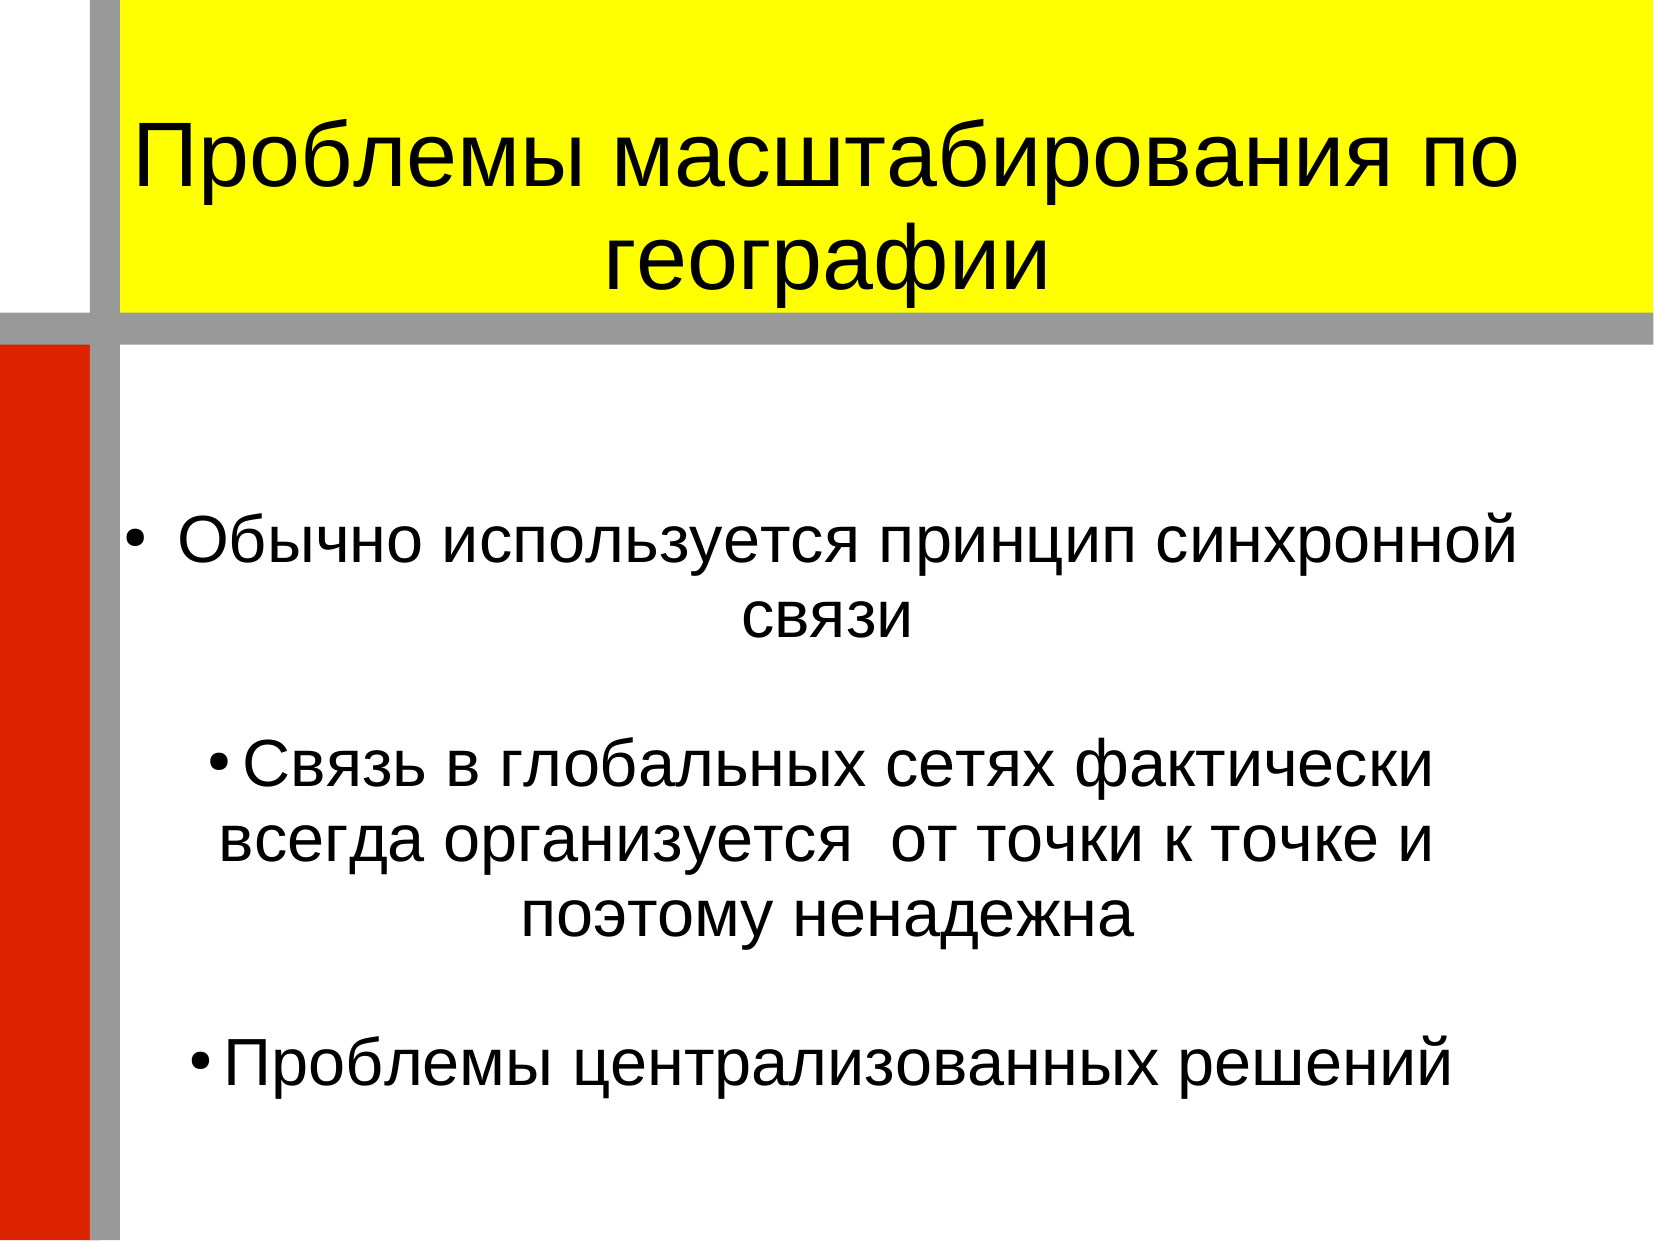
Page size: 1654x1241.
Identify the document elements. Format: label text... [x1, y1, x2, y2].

title Проблемы масштабирования по географии [121, 103, 1534, 309]
subtitle Обычно используется принцип синхронной связи Связь в глобальных сетях фактически всегда организуется от точки к точке и поэтому ненадежна Проблемы централизованных решений [121, 399, 1534, 1203]
